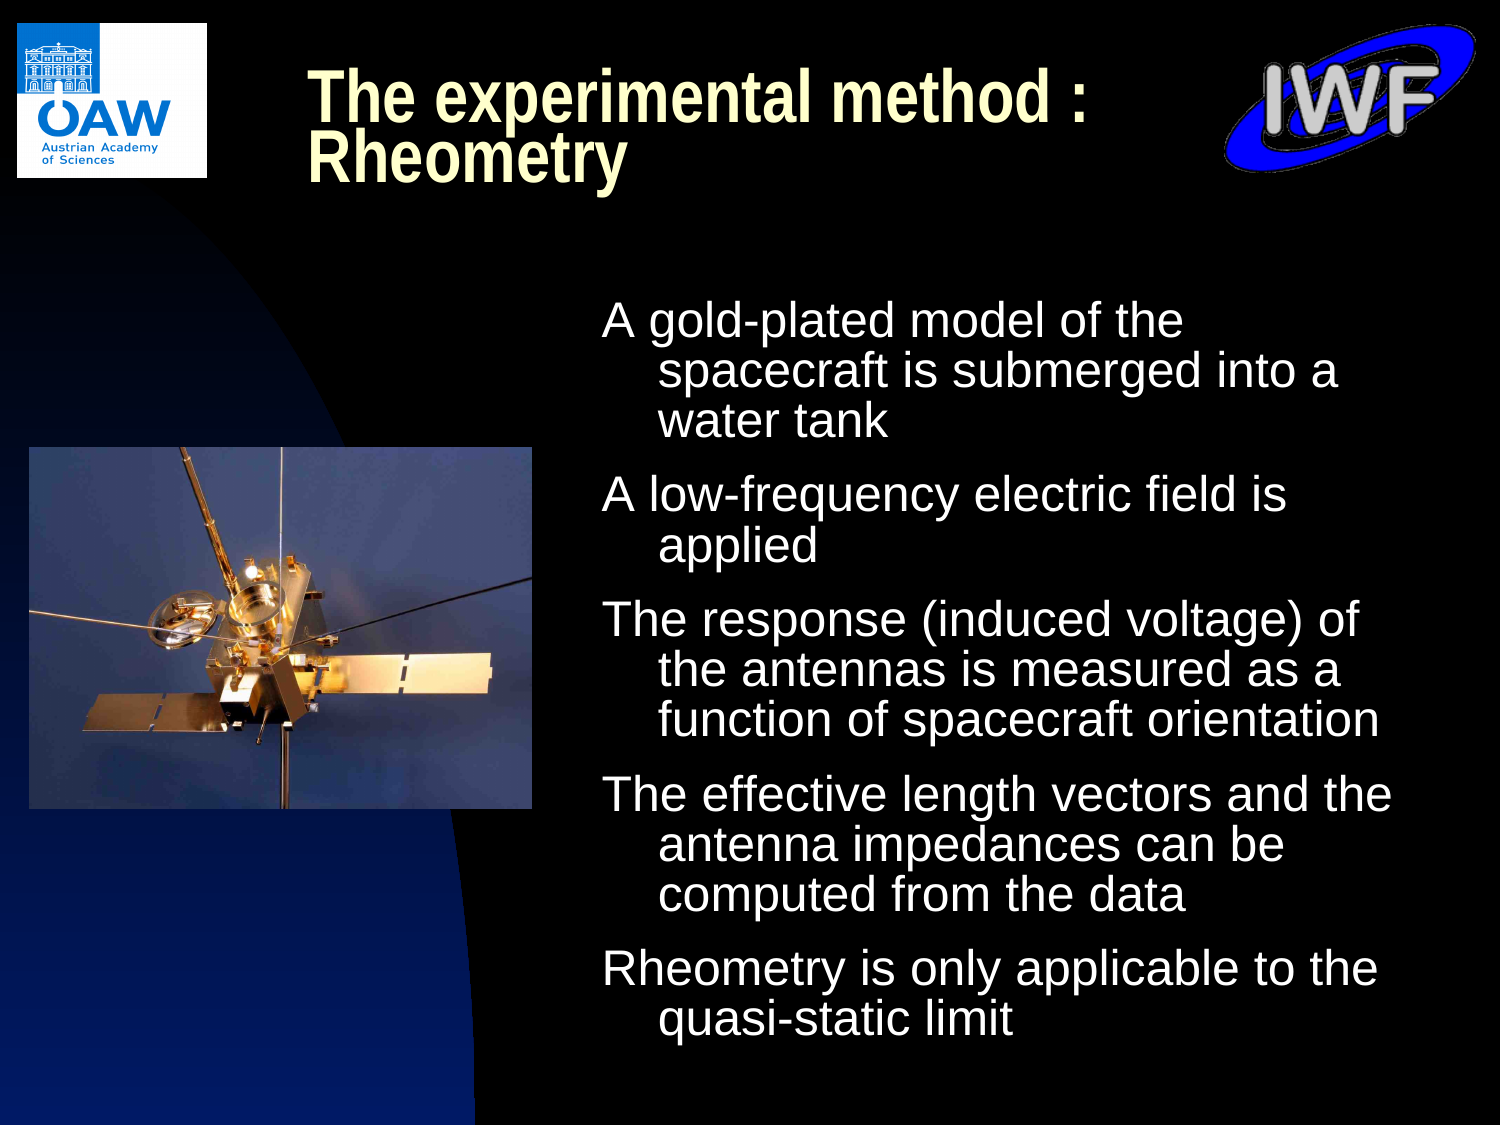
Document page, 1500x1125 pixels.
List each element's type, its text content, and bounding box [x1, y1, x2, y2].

list A gold-plated model of the spacecraft is submerged into a water tank A low-frequency electric field is applied The response (induced voltage) of the antennas is measured as a function of spacecraft orientation The effective length vectors and the antenna impedances can be computed from the data Rheometry is only applicable to the quasi-static limit [586, 289, 1441, 1060]
picture [17, 23, 207, 178]
picture [1224, 24, 1476, 173]
title The experimental method : Rheometry [292, 40, 1481, 229]
picture [29, 447, 532, 810]
